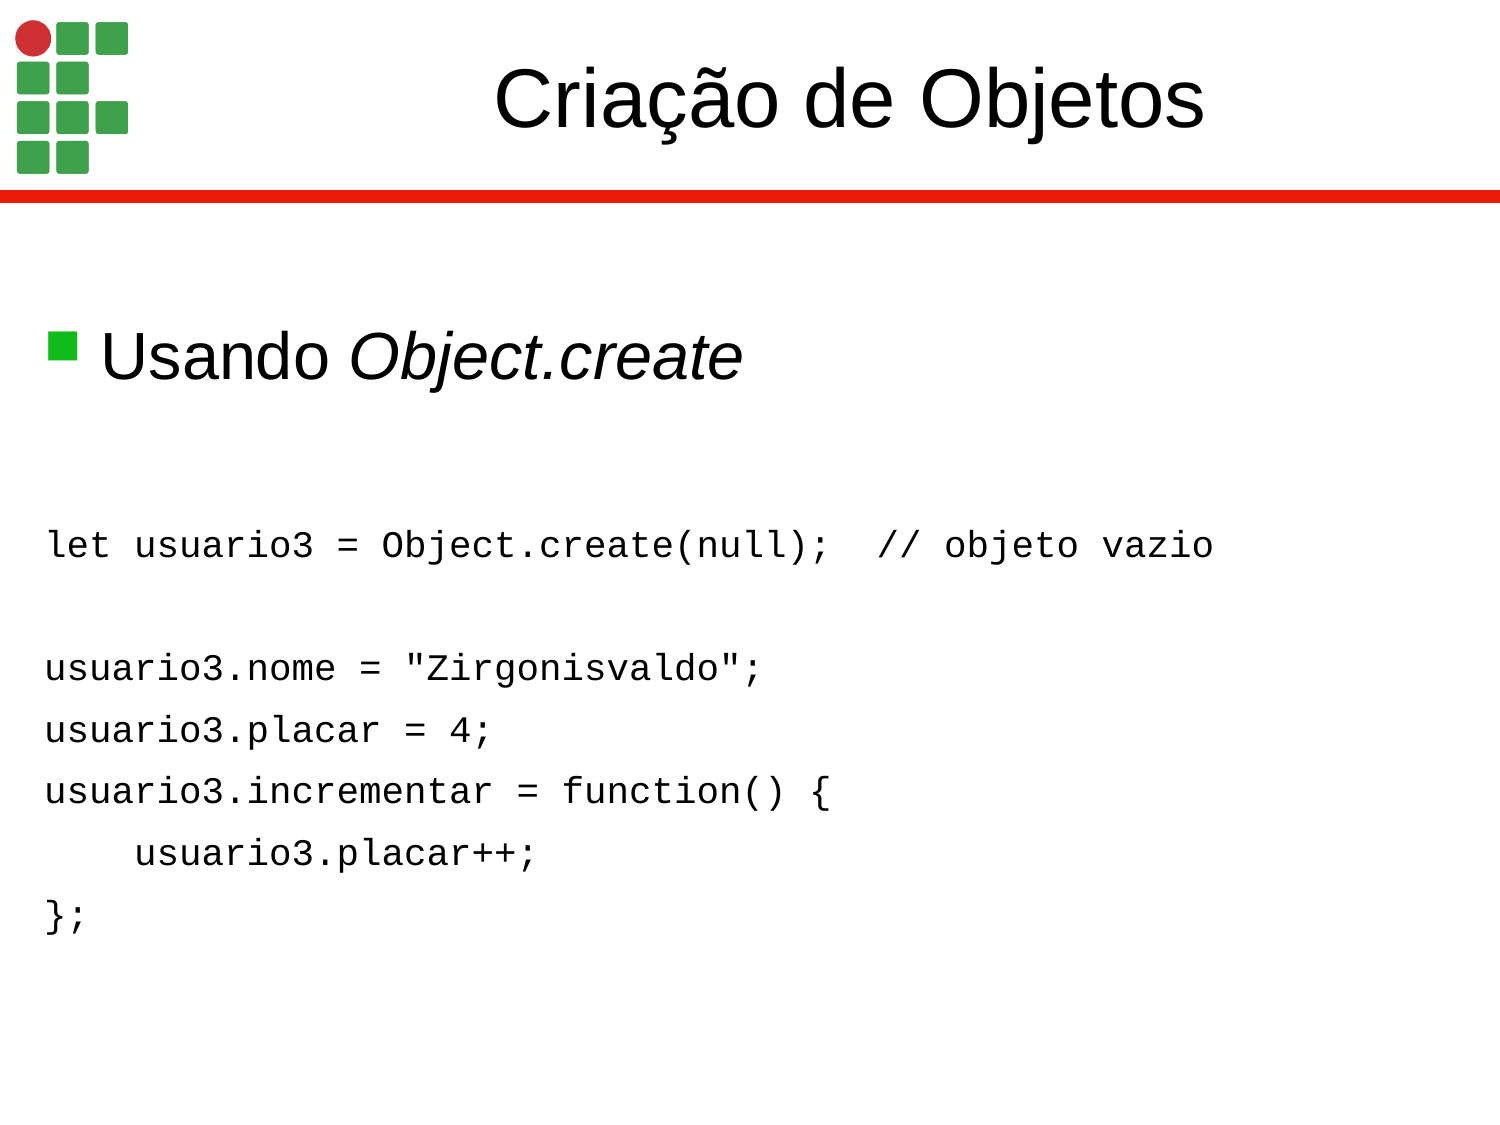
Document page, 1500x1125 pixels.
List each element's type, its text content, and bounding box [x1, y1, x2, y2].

picture [14, 16, 130, 178]
title Criação de Objetos [230, 0, 1471, 202]
list Usando Object.create let usuario3 = Object.create(null); // objeto vazio usuario3.nome = "Zirgonisvaldo"; usuario3.placar = 4; usuario3.incrementar = function() { usuario3.placar++; }; [29, 207, 1471, 1087]
